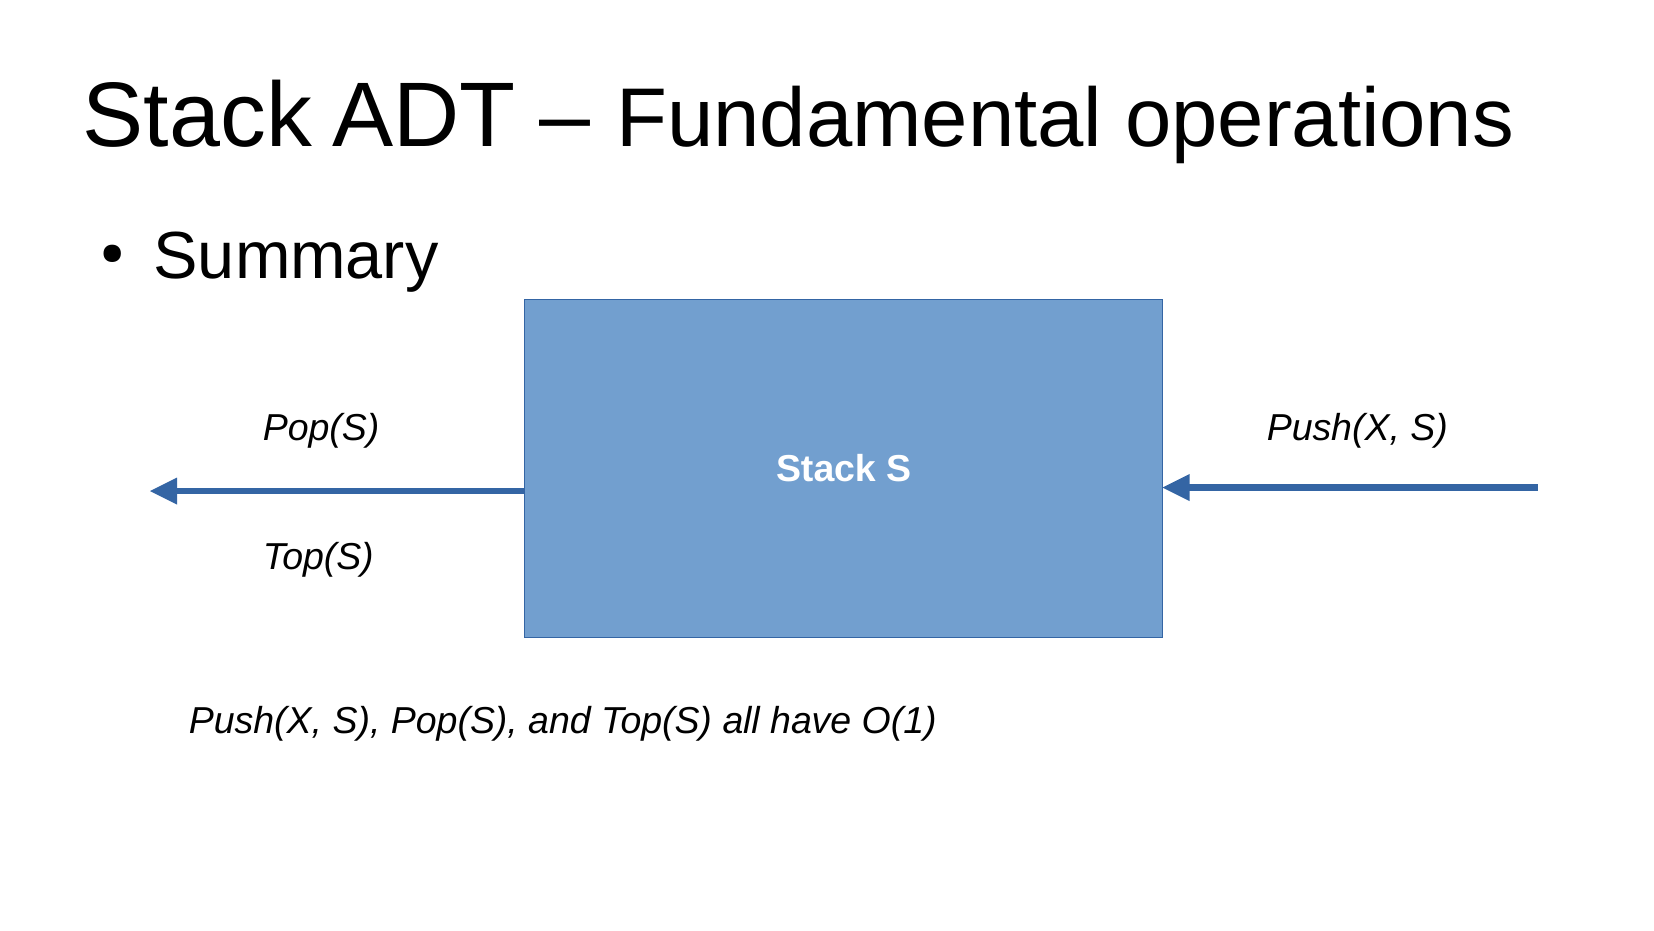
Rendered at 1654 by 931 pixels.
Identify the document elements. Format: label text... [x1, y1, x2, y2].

list Summary [82, 217, 1571, 758]
text_box Top(S) [248, 528, 389, 586]
title Stack ADT – Fundamental operations [82, 37, 1571, 193]
text_box Push(X, S) [1252, 398, 1463, 456]
text_box Push(X, S), Pop(S), and Top(S) all have O(1) [174, 692, 953, 750]
text_box Pop(S) [248, 398, 395, 456]
text_box Stack S [524, 299, 1163, 638]
